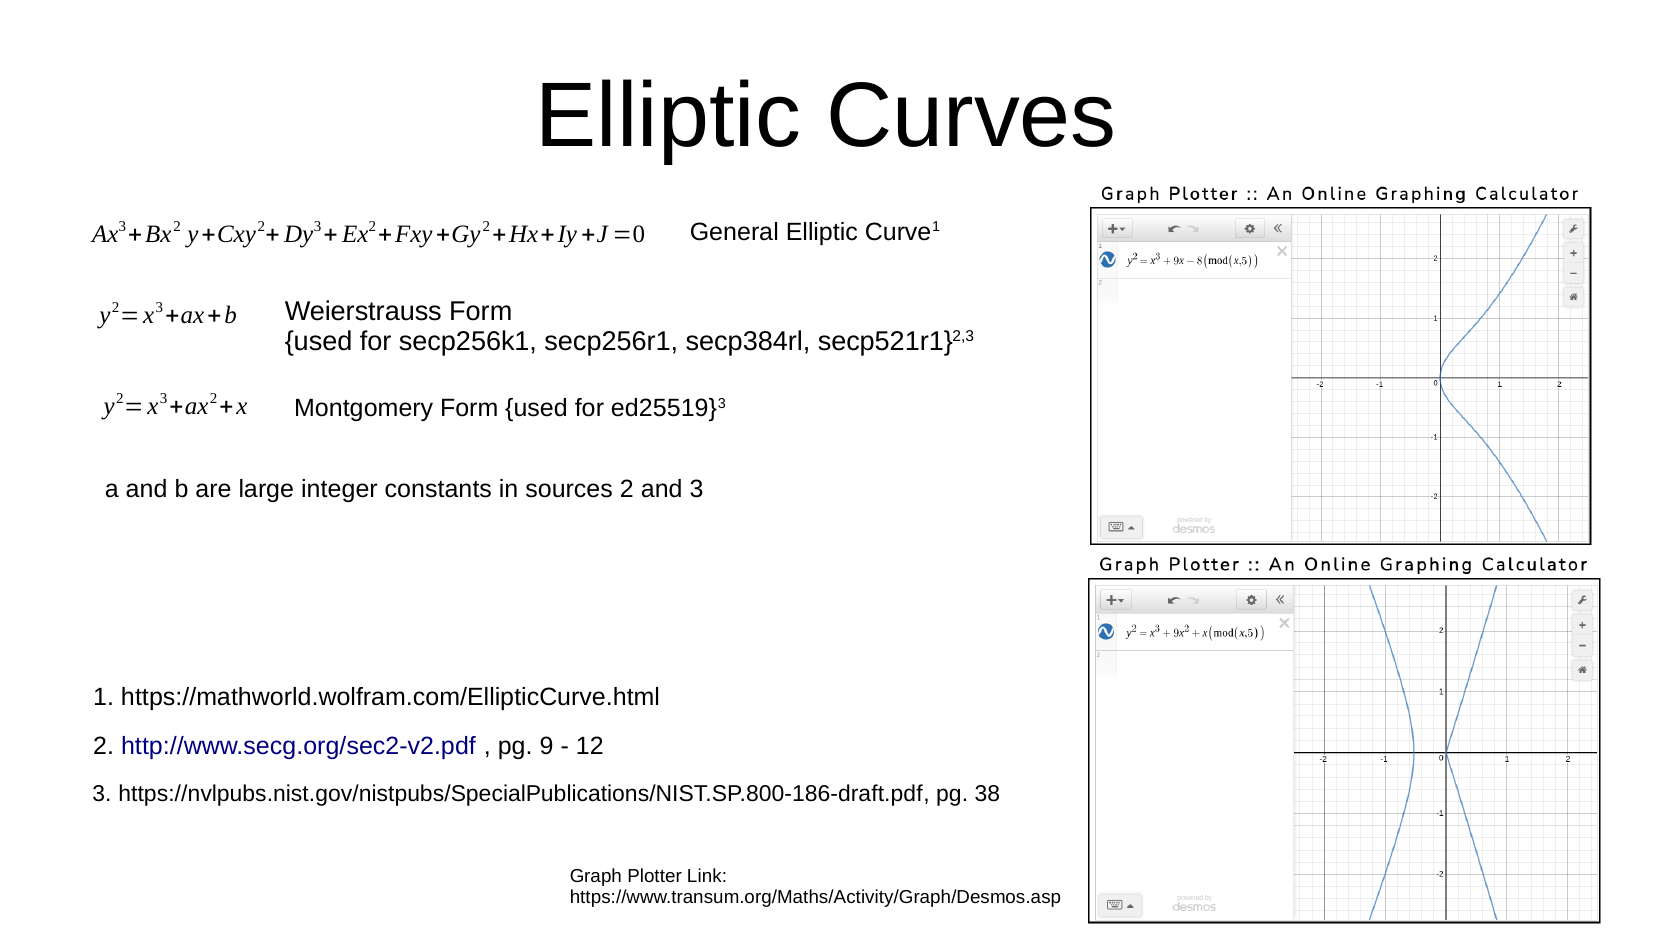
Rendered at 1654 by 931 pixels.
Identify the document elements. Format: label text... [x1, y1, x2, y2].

title Elliptic Curves [82, 37, 1571, 193]
text_box 3. https://nvlpubs.nist.gov/nistpubs/SpecialPublications/NIST.SP.800-186-draft.pdf, pg. 38 [77, 773, 1081, 830]
chart [90, 298, 243, 331]
text_box 1. https://mathworld.wolfram.com/EllipticCurve.html [78, 675, 1009, 732]
chart [82, 217, 652, 249]
picture [1081, 553, 1608, 927]
text_box a and b are large integer constants in sources 2 and 3 [90, 467, 721, 511]
chart [94, 390, 256, 422]
text_box Weierstrauss Form {used for secp256k1, secp256r1, secp384rl, secp521r1}2,3 [270, 288, 991, 364]
picture [1082, 181, 1597, 549]
text_box General Elliptic Curve1 [675, 210, 1079, 267]
text_box Graph Plotter Link: https://www.transum.org/Maths/Activity/Graph/Desmos.asp [555, 837, 1076, 916]
text_box Montgomery Form {used for ed25519}3 [279, 386, 954, 444]
text_box 2. http://www.secg.org/sec2-v2.pdf , pg. 9 - 12 [78, 724, 881, 773]
